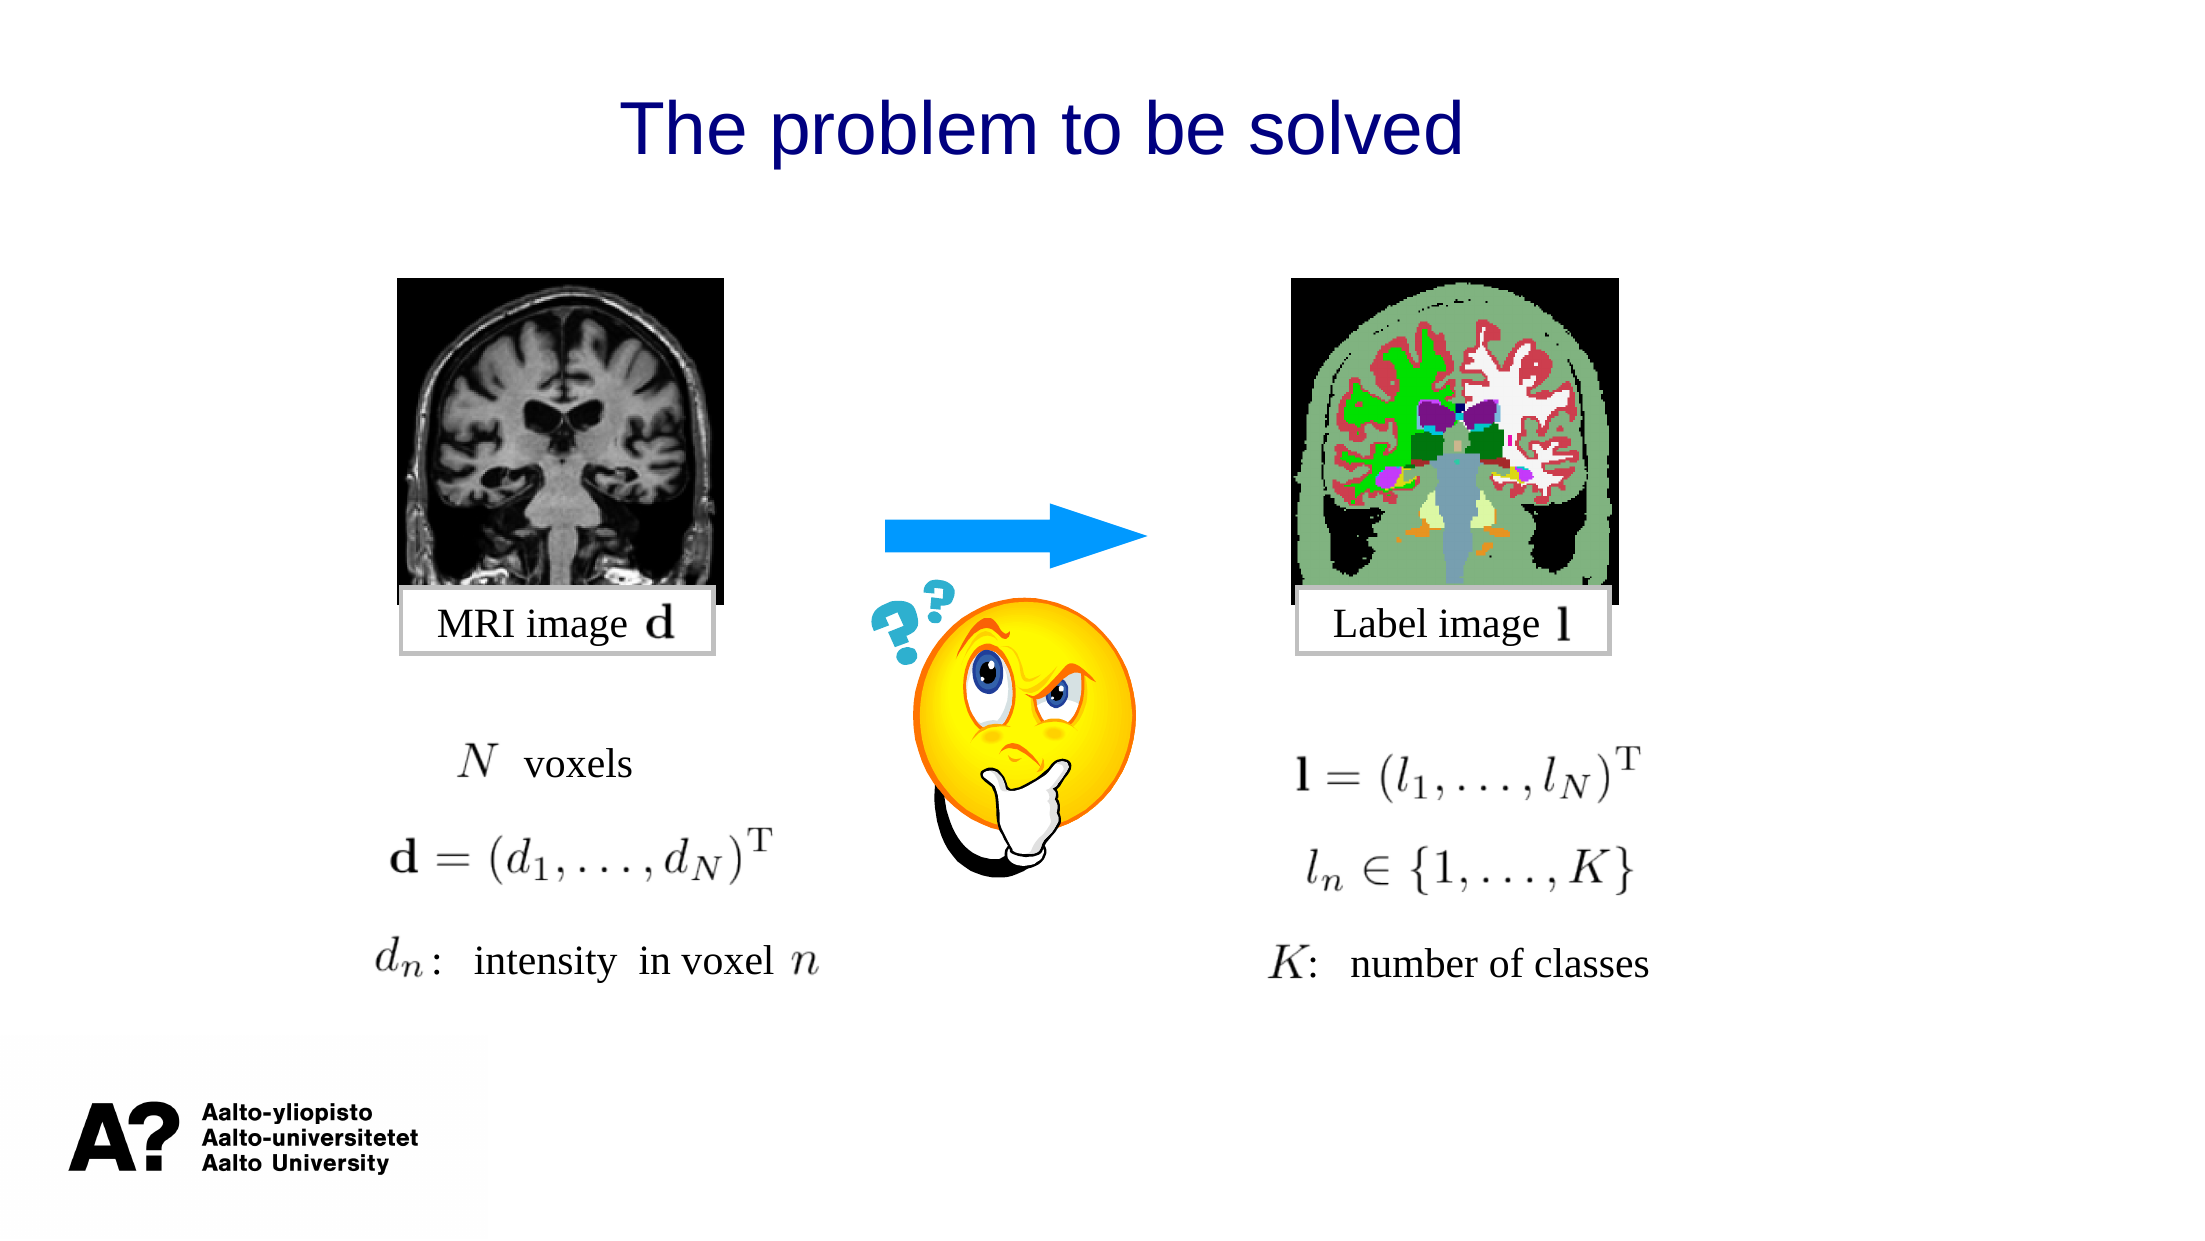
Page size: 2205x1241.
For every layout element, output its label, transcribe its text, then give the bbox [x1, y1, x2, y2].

picture [355, 920, 440, 988]
text_box MRI image [401, 587, 714, 654]
picture [373, 815, 785, 895]
picture [446, 728, 509, 787]
picture [1279, 740, 1661, 815]
text_box : number of classes [1292, 928, 1666, 994]
picture [870, 578, 1137, 879]
picture [1291, 278, 1619, 606]
title The problem to be solved [386, 65, 1699, 179]
picture [1529, 590, 1588, 654]
picture [773, 934, 837, 987]
picture [397, 278, 724, 606]
picture [1254, 928, 1292, 988]
picture [0, 1035, 488, 1239]
text_box voxels [509, 728, 649, 794]
text_box Label image [1297, 587, 1610, 654]
picture [1279, 828, 1655, 906]
picture [623, 590, 693, 648]
text_box [885, 503, 1148, 569]
text_box : intensity in voxel [416, 925, 801, 991]
